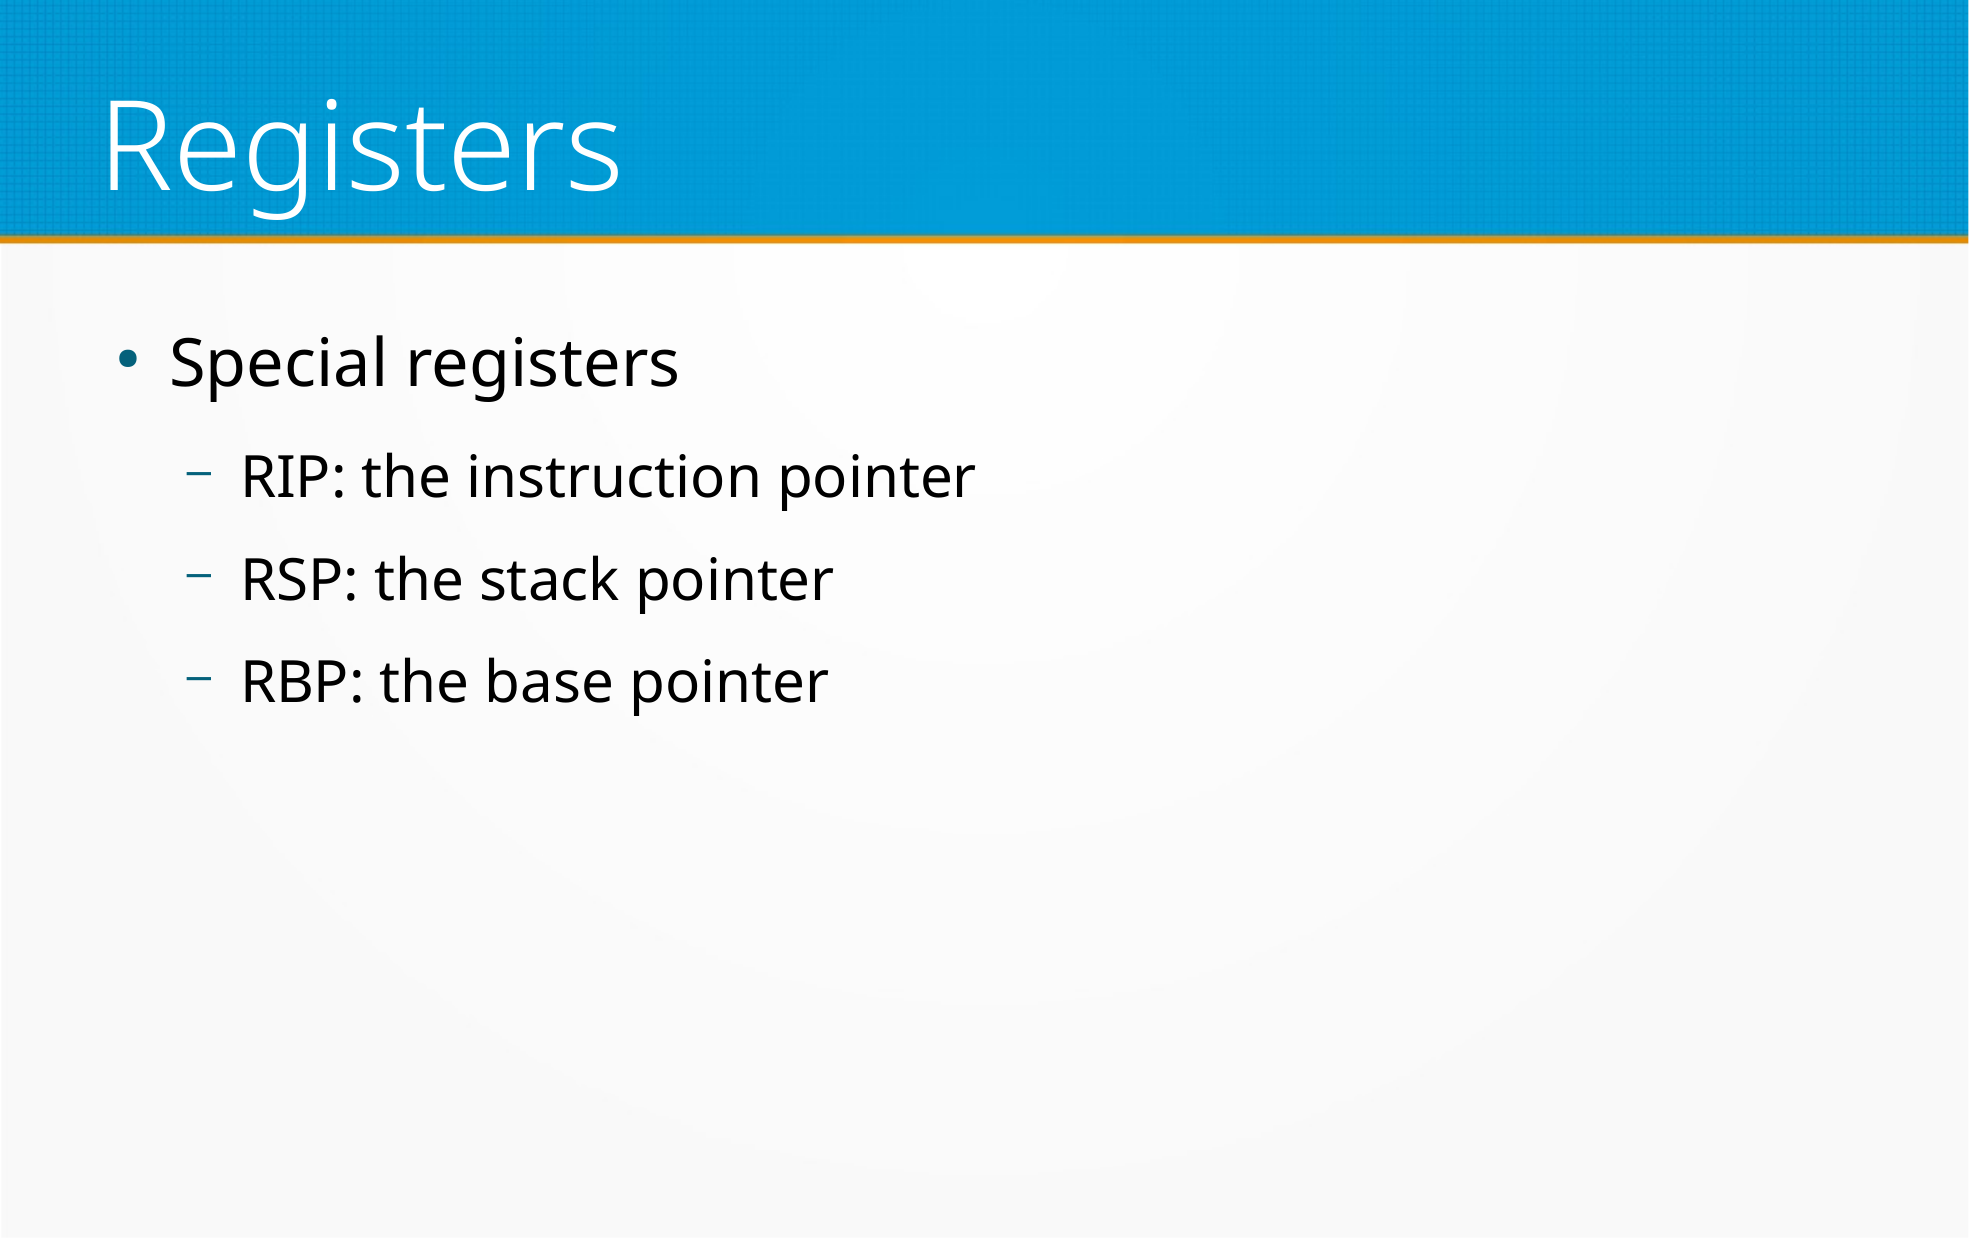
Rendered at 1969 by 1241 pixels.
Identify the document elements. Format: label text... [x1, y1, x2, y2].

list Special registers RIP: the instruction pointer RSP: the stack pointer RBP: the base pointer [98, 315, 1861, 1081]
title Registers [98, 19, 1870, 227]
picture [0, 233, 1969, 1241]
